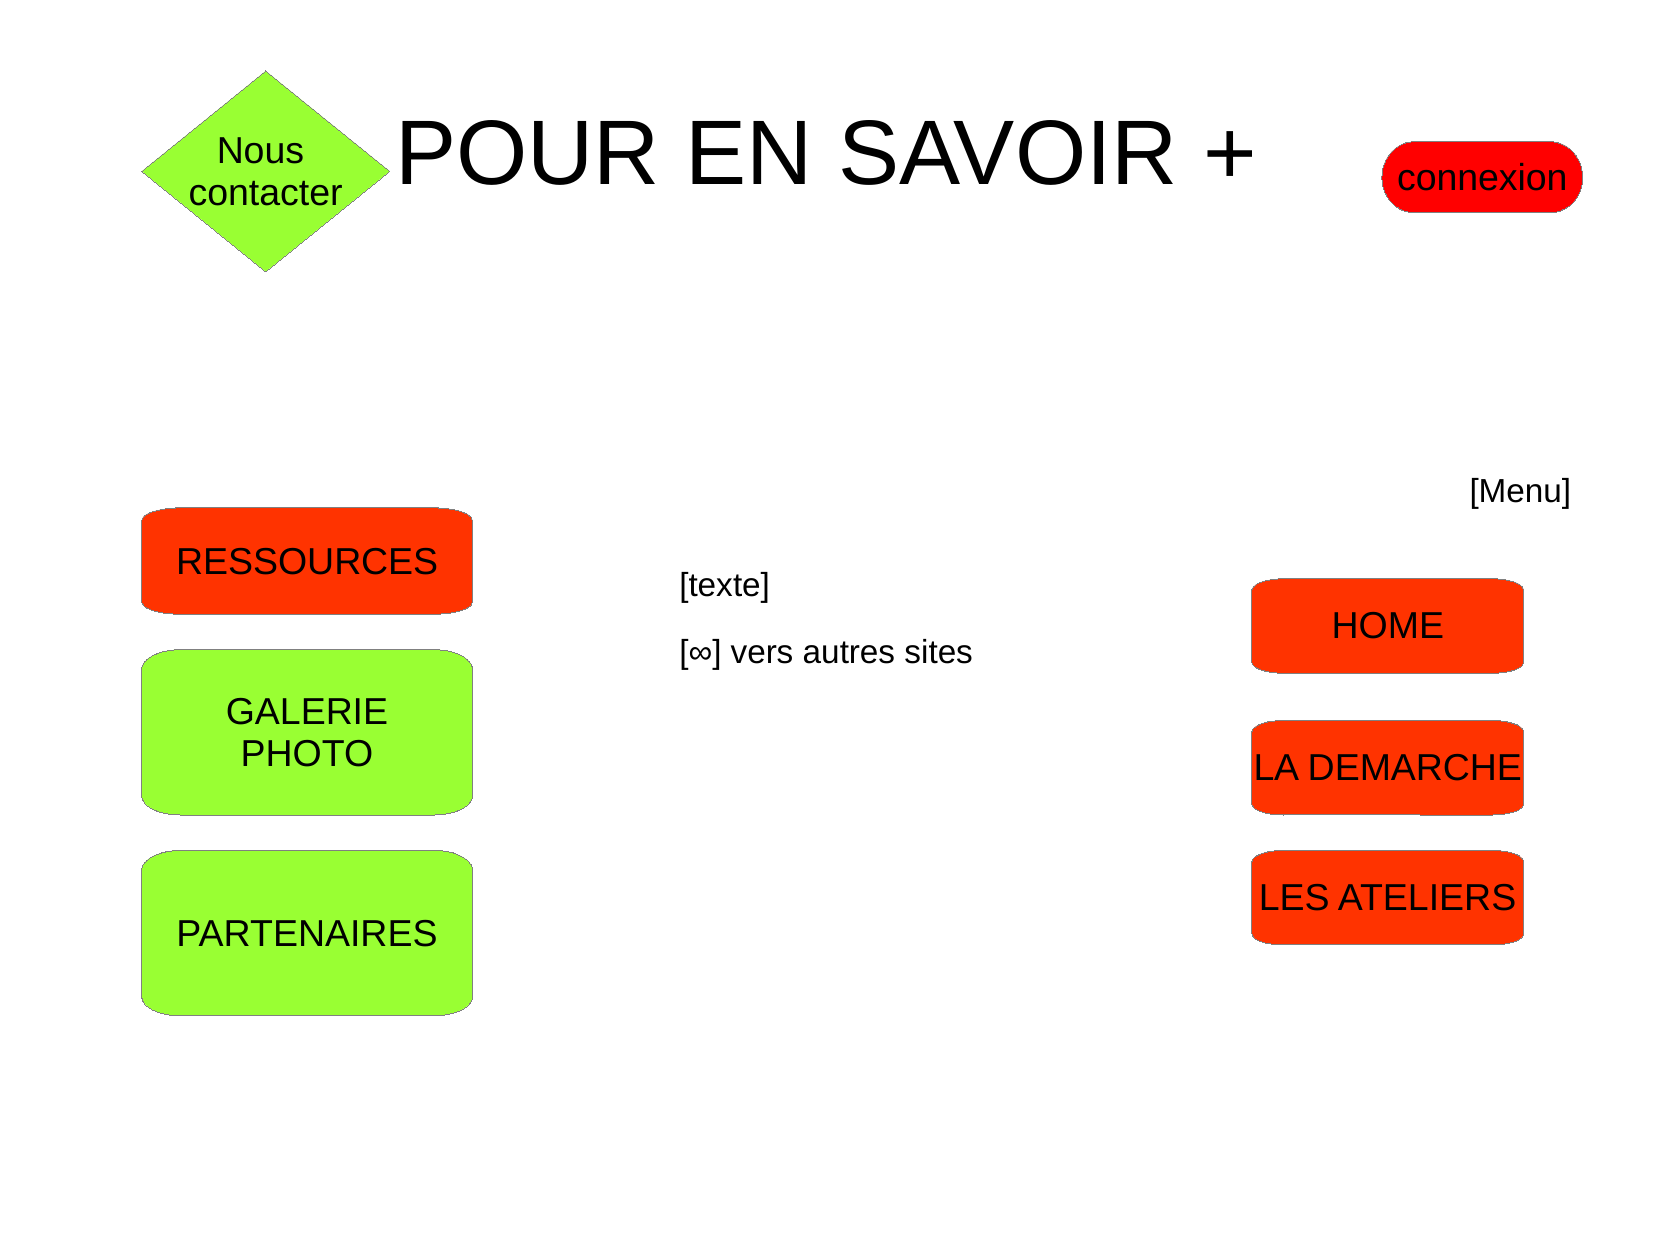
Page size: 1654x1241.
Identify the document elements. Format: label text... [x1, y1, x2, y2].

text_box RESSOURCES [141, 507, 473, 615]
text_box Nous contacter [141, 70, 390, 272]
list [Menu] [1169, 472, 1572, 981]
text_box HOME [1251, 578, 1524, 674]
text_box PARTENAIRES [141, 850, 473, 1016]
text_box LA DEMARCHE [1251, 720, 1524, 816]
title POUR EN SAVOIR + [82, 49, 1571, 257]
text_box connexion [1381, 141, 1583, 213]
list [texte] [∞] vers autres sites [608, 566, 1087, 745]
text_box LES ATELIERS [1251, 850, 1524, 945]
text_box GALERIE PHOTO [141, 649, 473, 816]
